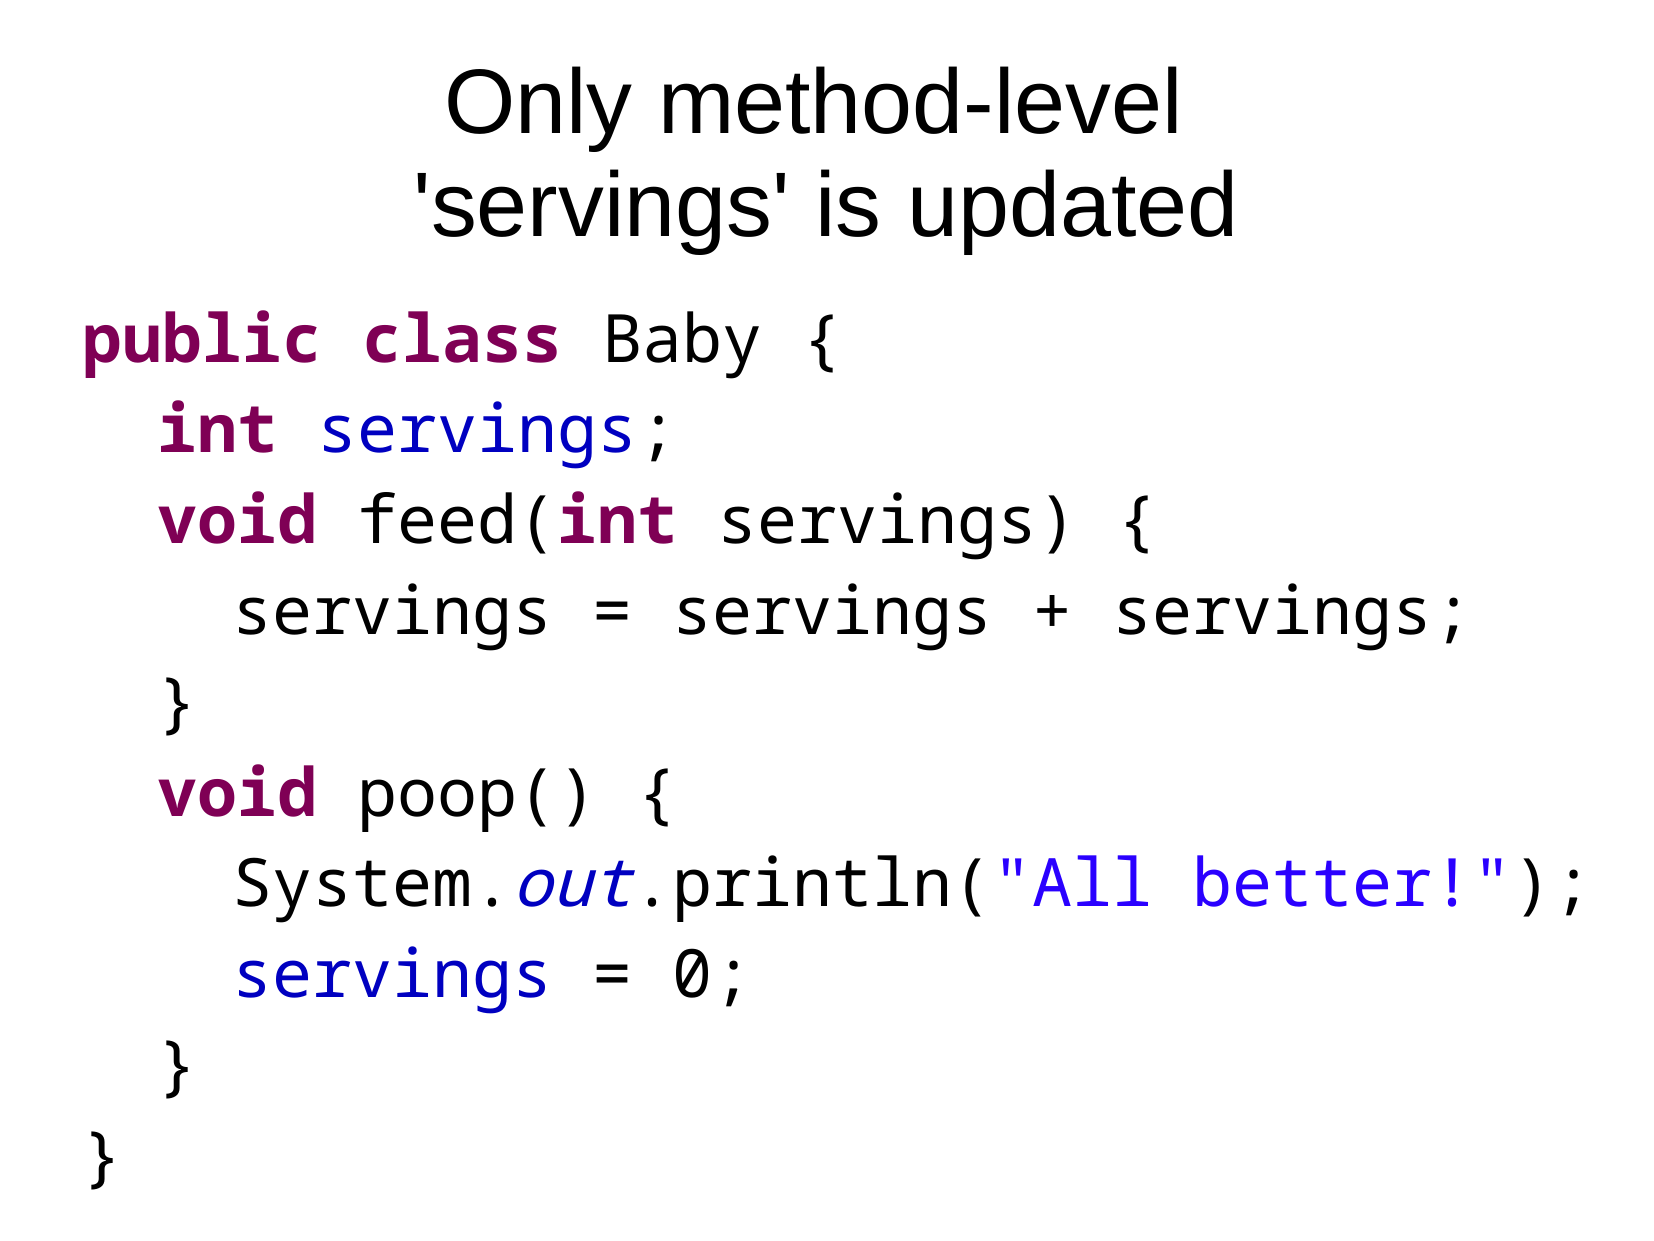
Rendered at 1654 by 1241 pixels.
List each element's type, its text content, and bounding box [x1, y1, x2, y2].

subtitle public class Baby { int servings; void feed(int servings) { servings = servings + servings; } void poop() { System.out.println("All better!"); servings = 0; } } [82, 269, 1654, 1130]
title Only method-level 'servings' is updated [82, 49, 1571, 257]
